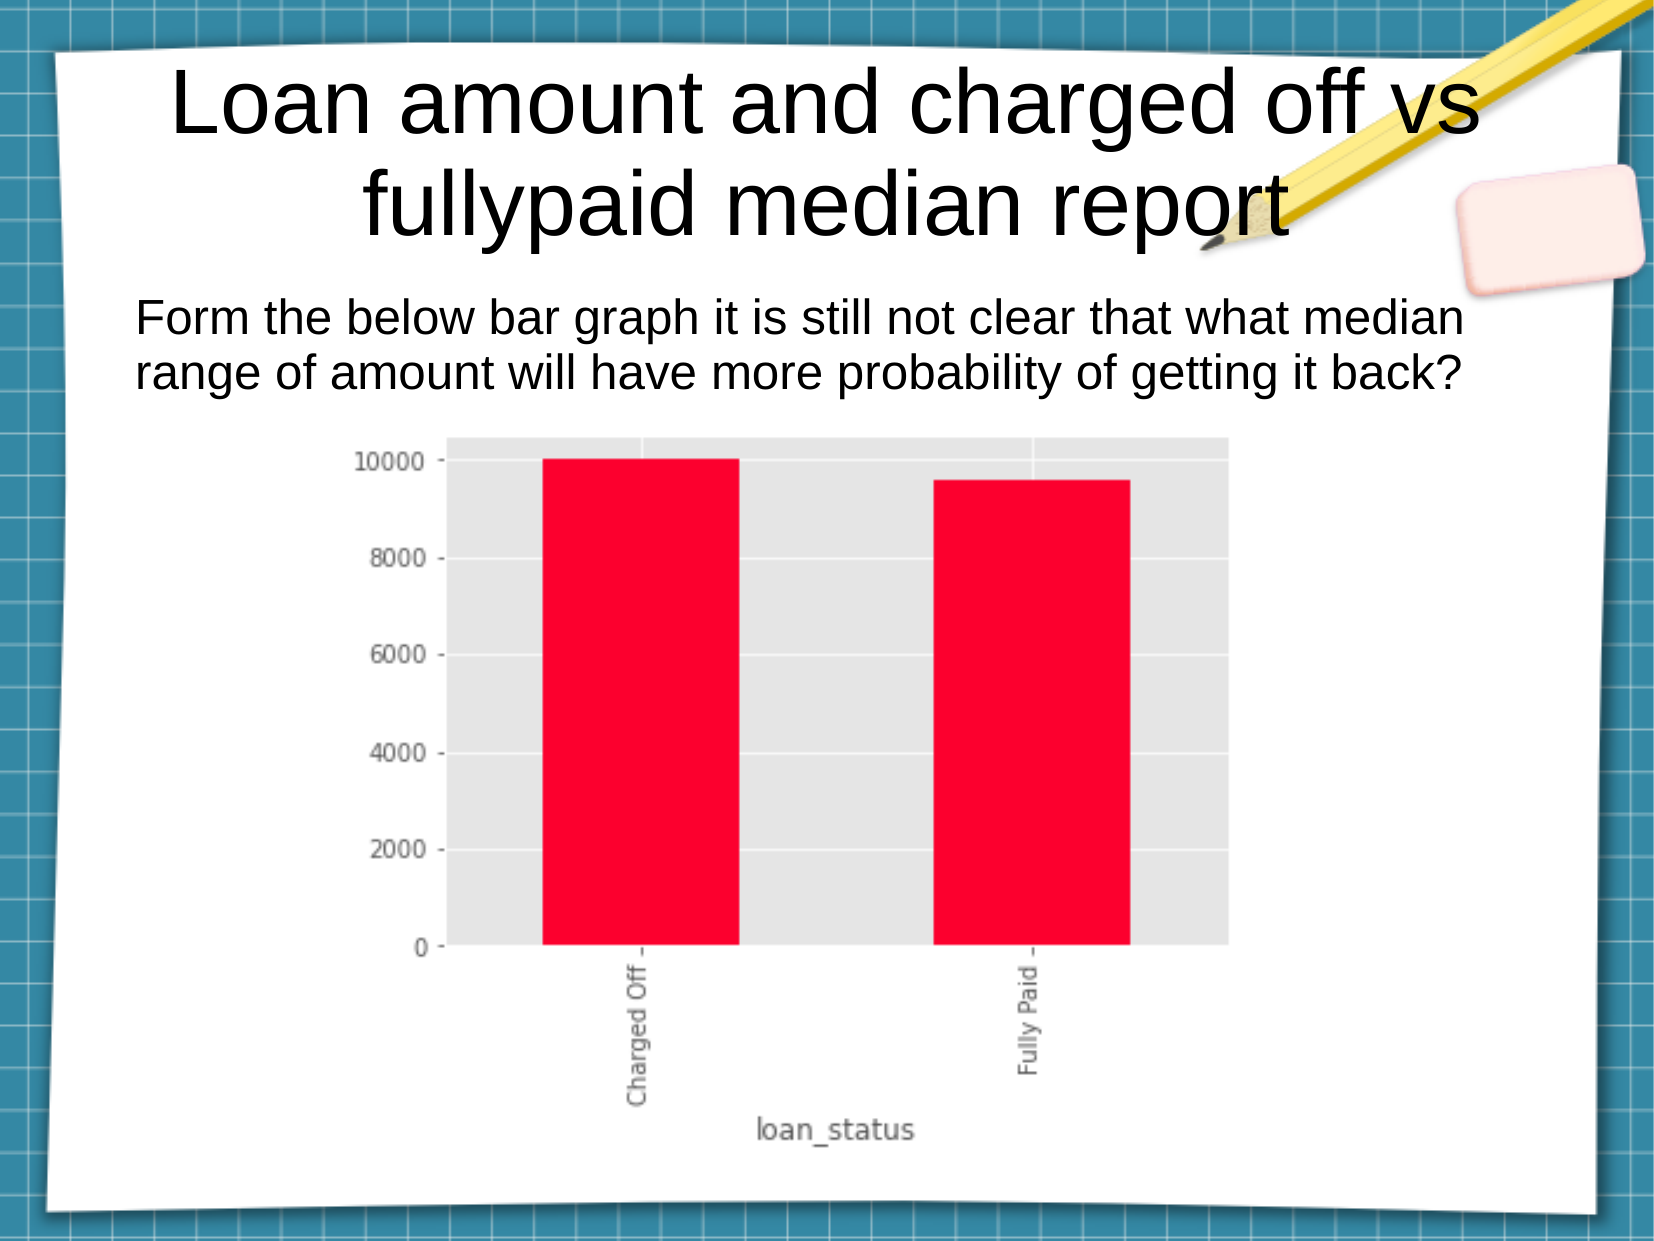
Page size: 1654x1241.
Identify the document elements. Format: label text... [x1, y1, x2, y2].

picture [0, 0, 1654, 1241]
list Form the below bar graph it is still not clear that what median range of amount will have more probability of getting it back? [82, 290, 1571, 438]
title Loan amount and charged off vs fullypaid median report [82, 49, 1571, 257]
